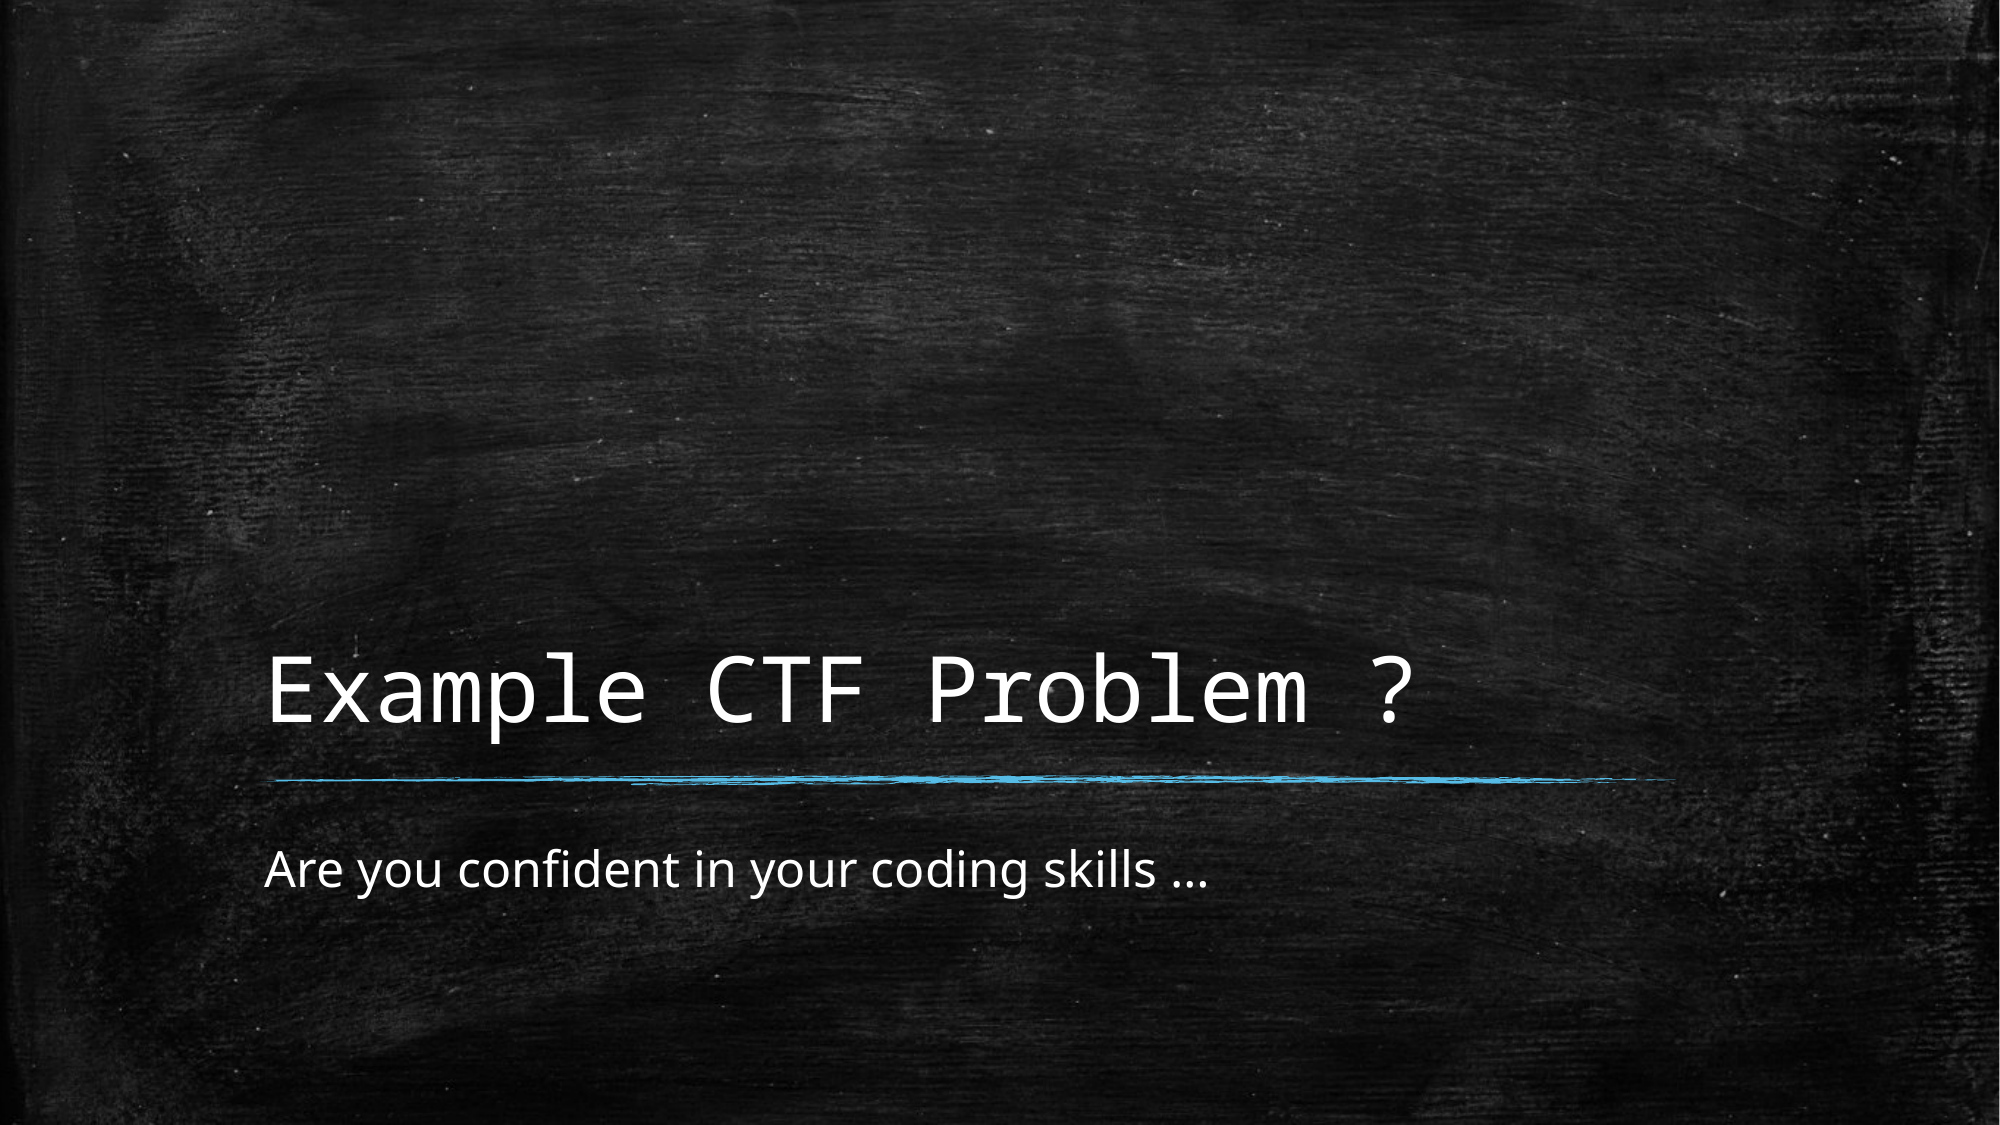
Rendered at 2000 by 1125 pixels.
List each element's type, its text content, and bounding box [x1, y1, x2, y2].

list Are you confident in your coding skills … [249, 837, 1750, 1013]
title Example CTF Problem ? [249, 312, 1750, 751]
